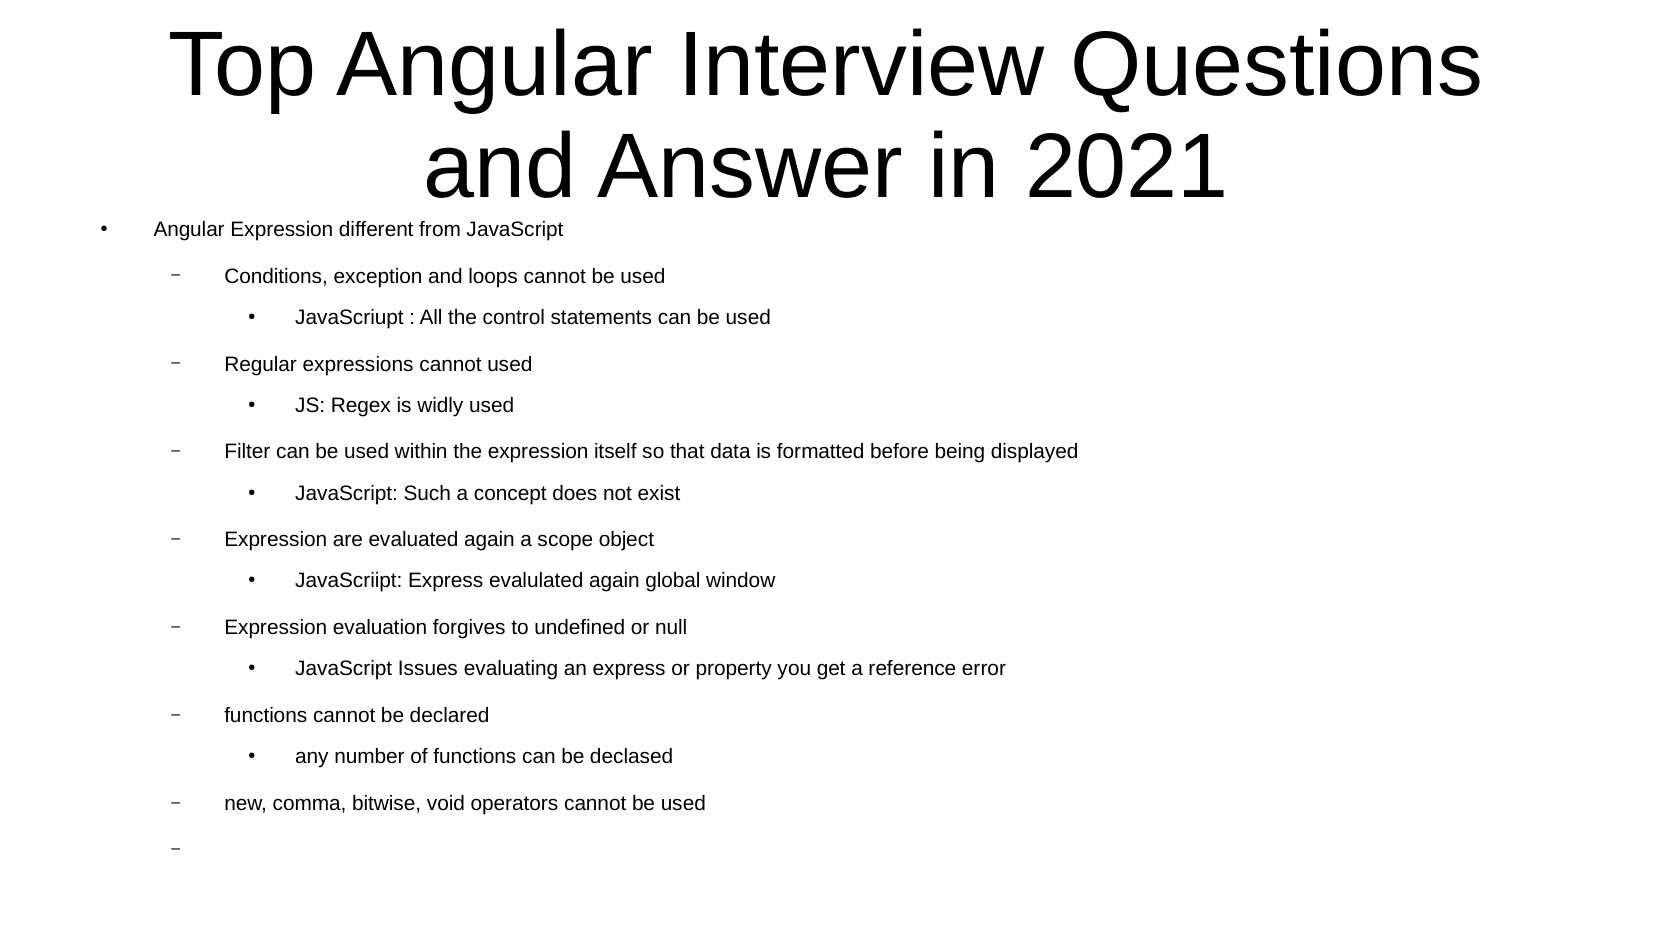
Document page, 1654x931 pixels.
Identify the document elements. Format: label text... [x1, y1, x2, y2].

list Angular Expression different from JavaScript Conditions, exception and loops cannot be used JavaScriupt : All the control statements can be used Regular expressions cannot used JS: Regex is widly used Filter can be used within the expression itself so that data is formatted before being displayed JavaScript: Such a concept does not exist Expression are evaluated again a scope object JavaScriipt: Express evalulated again global window Expression evaluation forgives to undefined or null JavaScript Issues evaluating an express or property you get a reference error functions cannot be declared any number of functions can be declased new, comma, bitwise, void operators cannot be used [82, 217, 1636, 901]
title Top Angular Interview Questions and Answer in 2021 [82, 12, 1571, 217]
